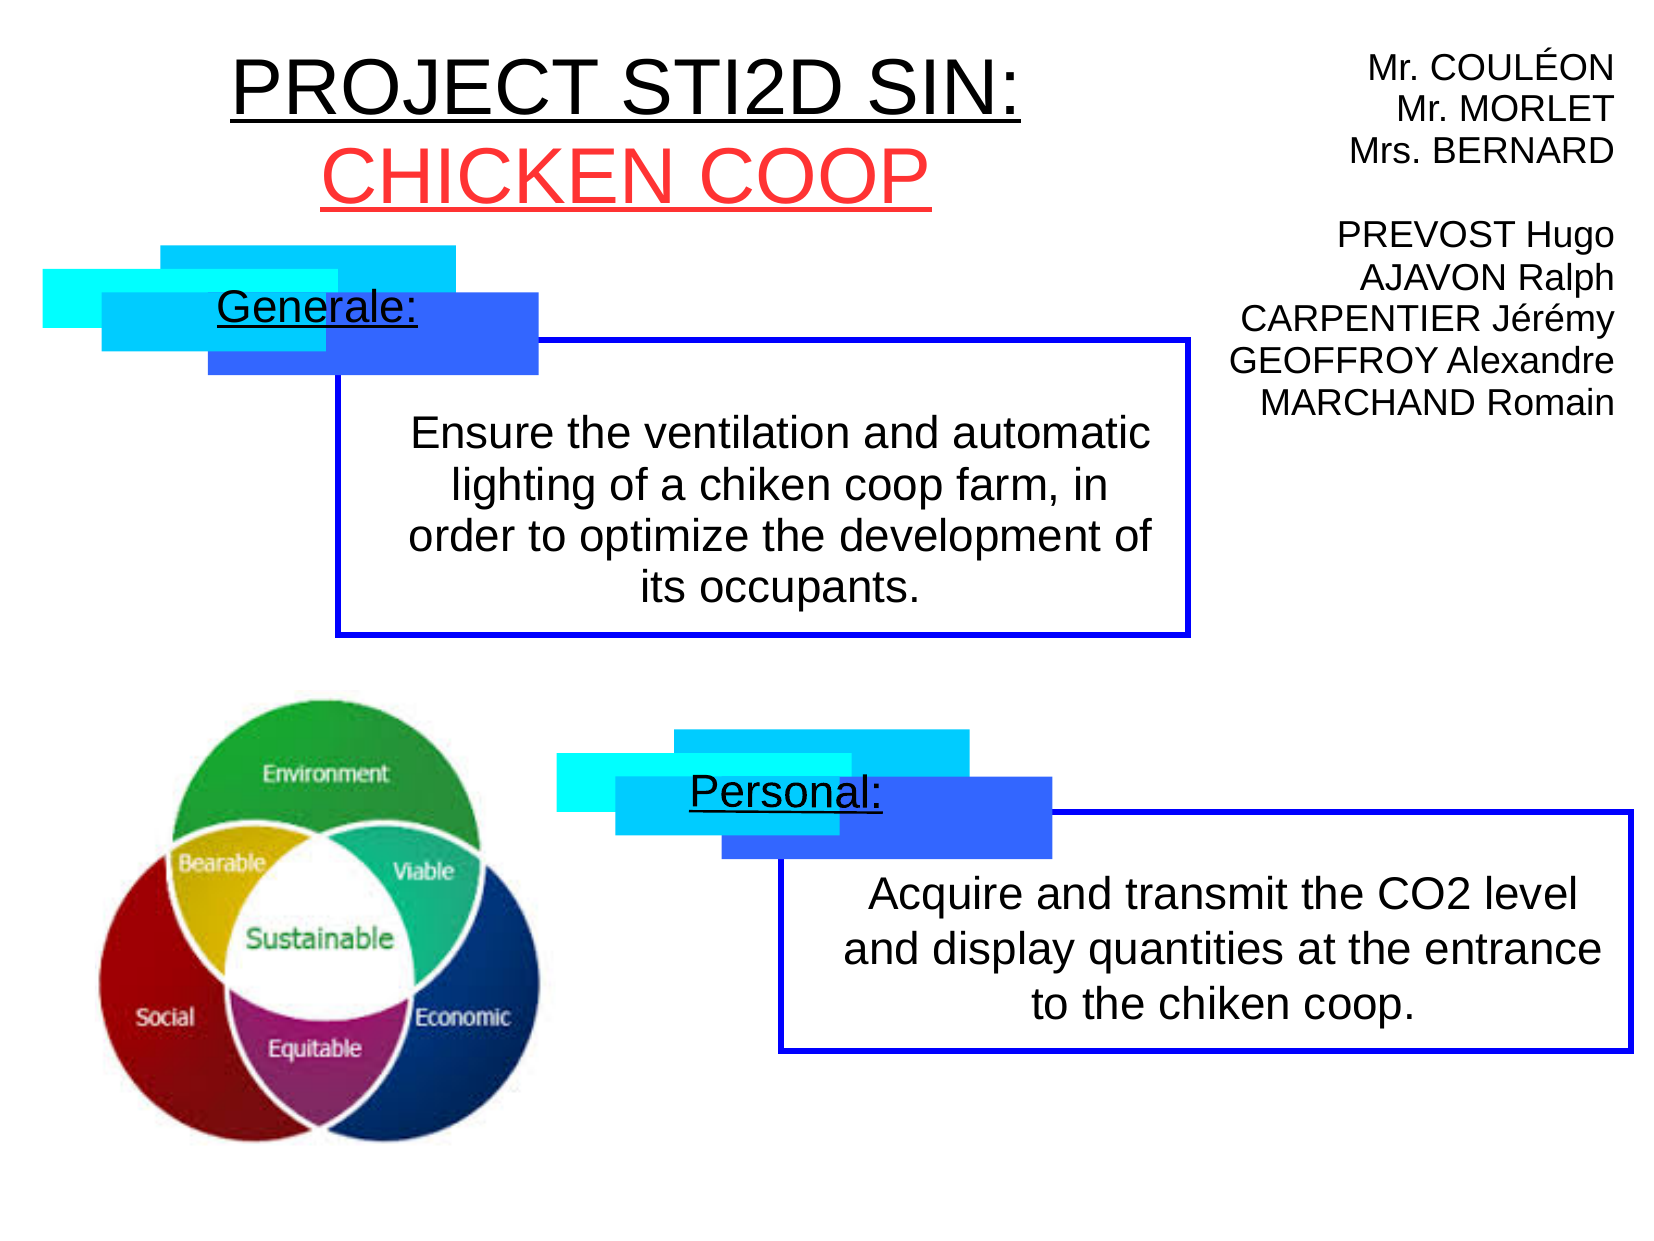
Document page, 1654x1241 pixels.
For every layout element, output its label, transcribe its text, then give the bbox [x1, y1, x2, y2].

text_box Generale: [166, 268, 439, 340]
text_box Personal: [638, 752, 1000, 826]
text_box [42, 245, 539, 376]
picture [94, 690, 557, 1157]
text_box Acquire and transmit the CO2 level and display quantities at the entrance to the chiken coop. [780, 856, 1632, 1037]
text_box Ensure the ventilation and automatic lighting of a chiken coop farm, in order to optimize the development of its occupants. [391, 348, 1171, 619]
text_box PROJECT STI2D SIN: CHICKEN COOP [106, 35, 1146, 228]
text_box [557, 753, 1053, 860]
text_box Mr. COULÉON Mr. MORLET Mrs. BERNARD PREVOST Hugo AJAVON Ralph CARPENTIER Jérémy GEOFFROY Alexandre MARCHAND Romain [1169, 38, 1630, 432]
text_box [674, 729, 970, 754]
